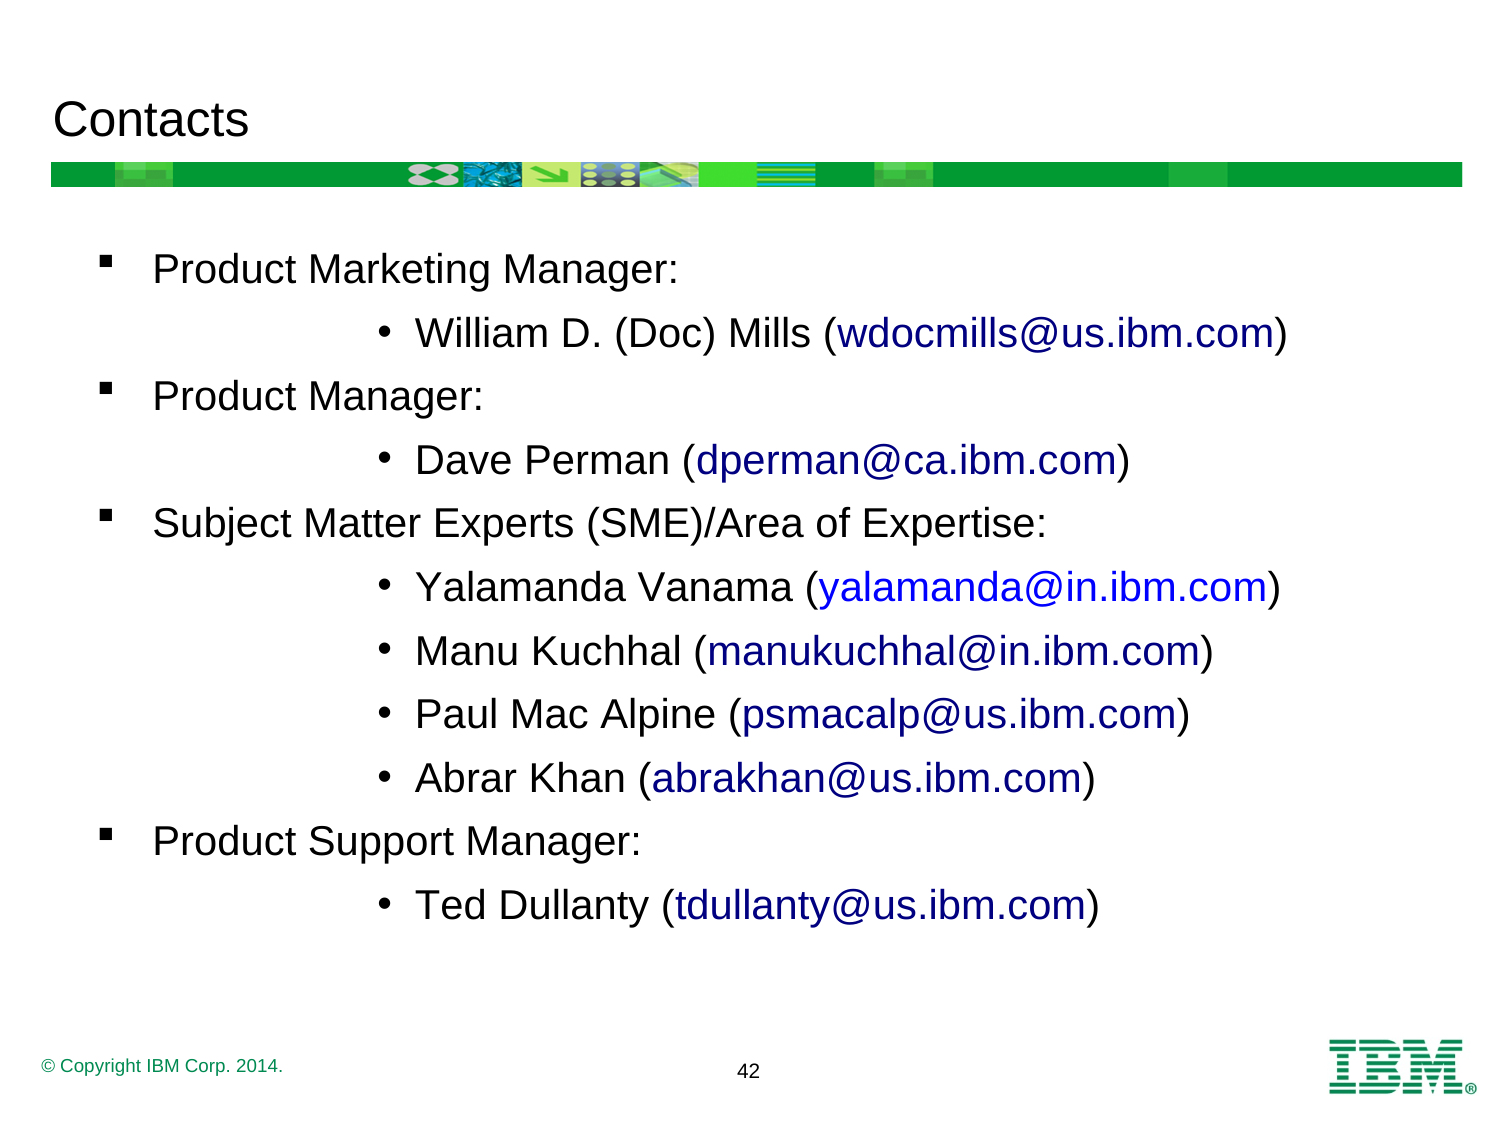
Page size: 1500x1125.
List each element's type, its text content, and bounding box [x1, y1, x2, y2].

picture [1327, 1037, 1479, 1096]
title Contacts [37, 45, 1388, 188]
picture [50, 161, 1463, 189]
list Product Marketing Manager: William D. (Doc) Mills (wdocmills@us.ibm.com) Product Manager: Dave Perman (dperman@ca.ibm.com) Subject Matter Experts (SME)/Area of Expertise: Yalamanda Vanama (yalamanda@in.ibm.com) Manu Kuchhal (manukuchhal@in.ibm.com) Paul Mac Alpine (psmacalp@us.ibm.com) Abrar Khan (abrakhan@us.ibm.com) Product Support Manager: Ted Dullanty (tdullanty@us.ibm.com) [24, 231, 1463, 1038]
